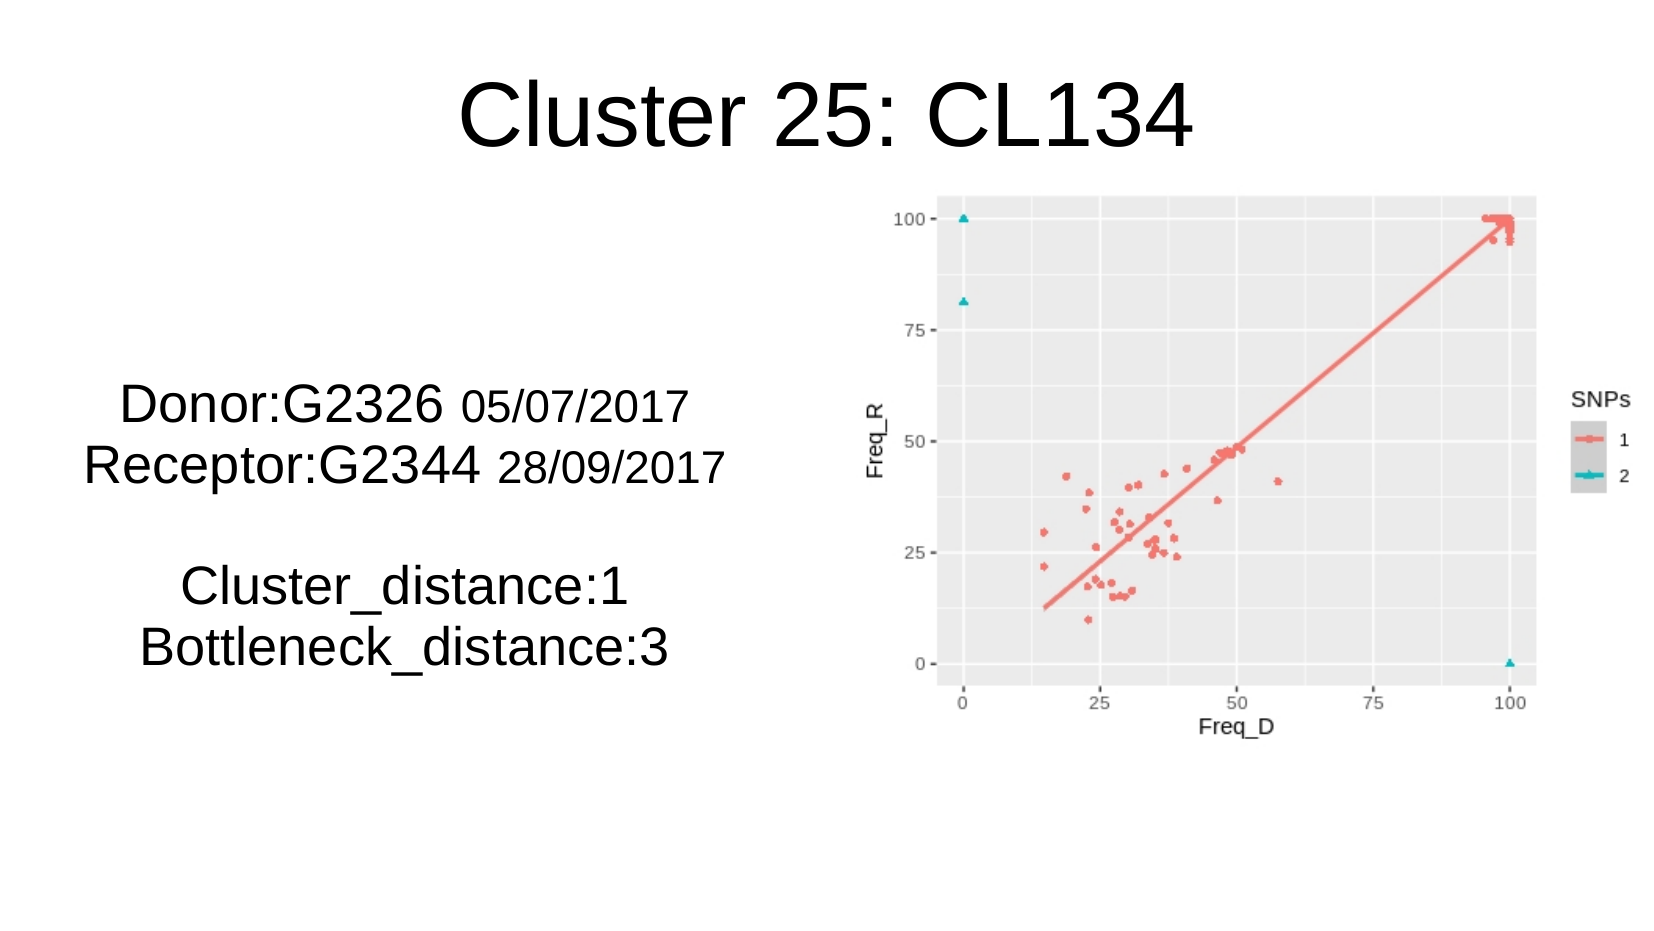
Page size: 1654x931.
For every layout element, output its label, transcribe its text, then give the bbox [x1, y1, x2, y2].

picture [856, 185, 1654, 751]
text_box Donor:G2326 05/07/2017 Receptor:G2344 28/09/2017 Cluster_distance:1 Bottleneck_distance:3 [30, 255, 781, 796]
title Cluster 25: CL134 [82, 37, 1571, 193]
